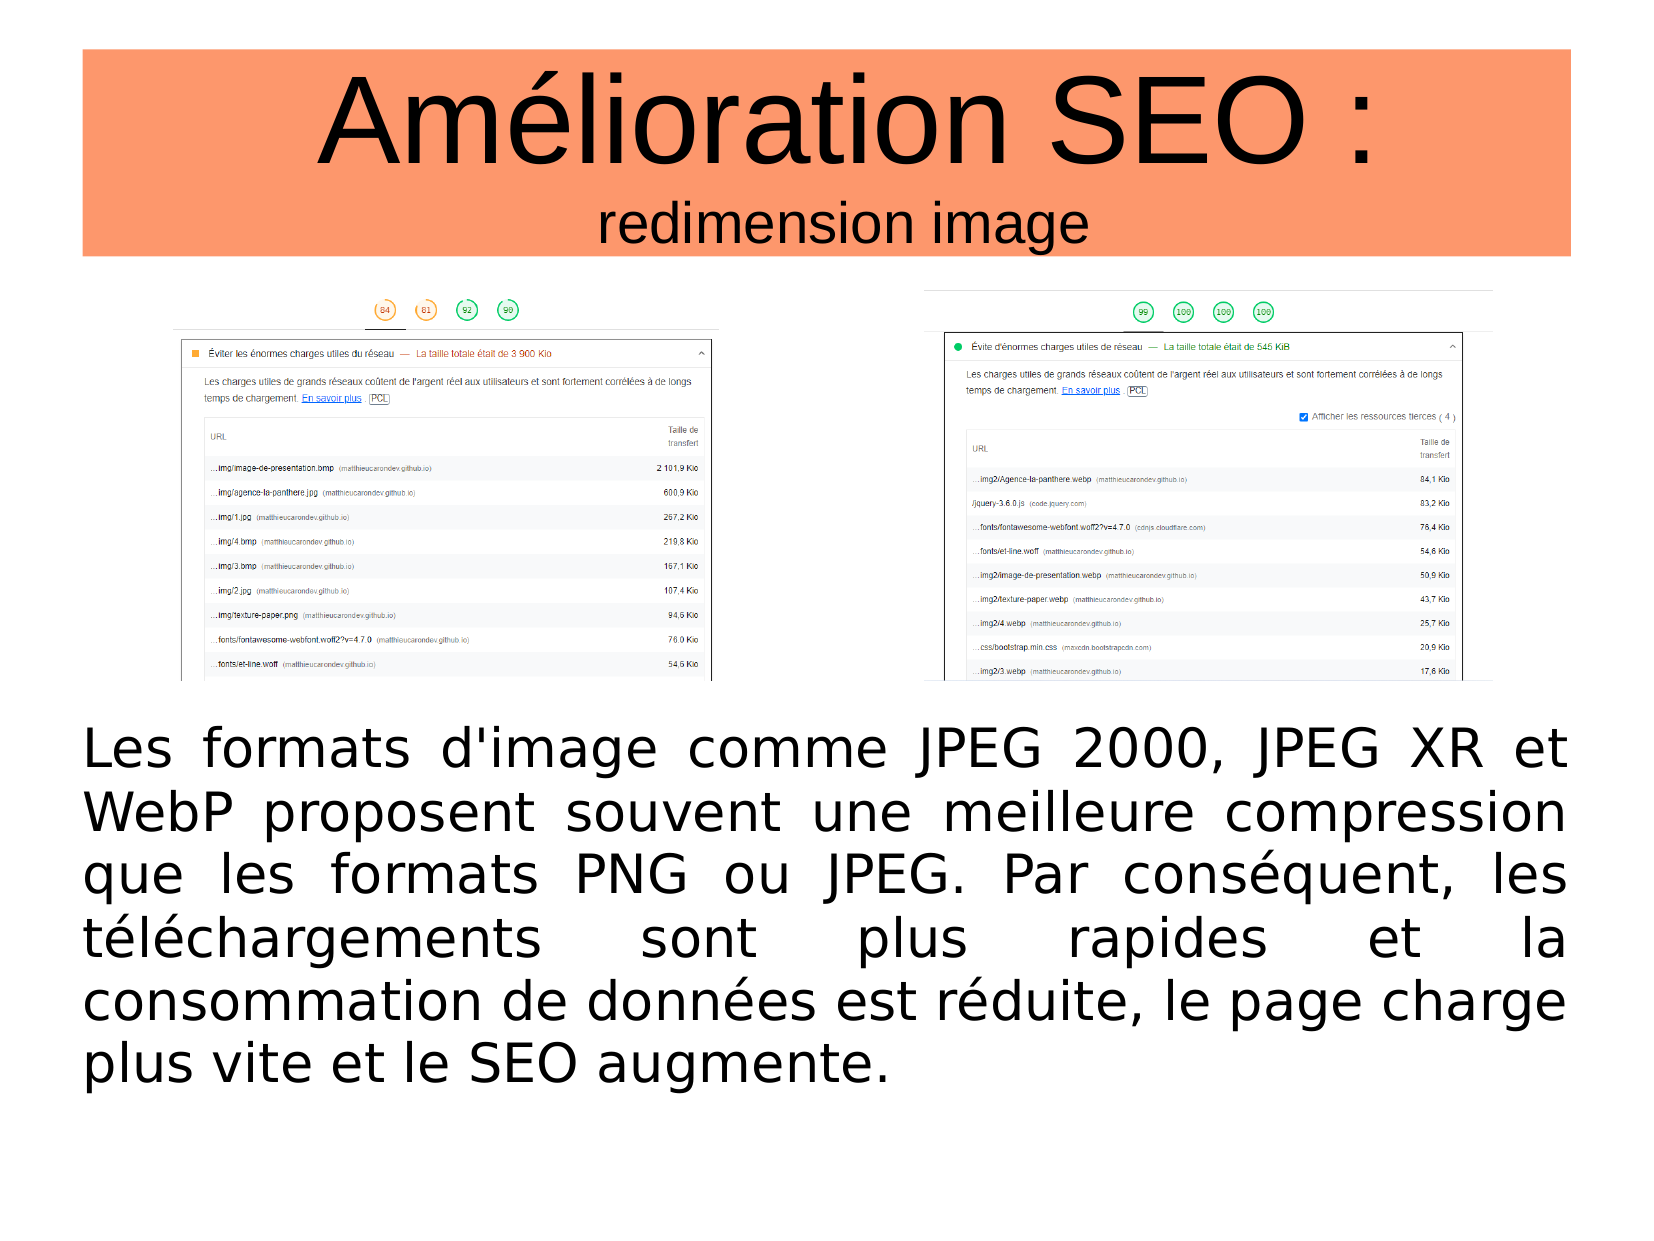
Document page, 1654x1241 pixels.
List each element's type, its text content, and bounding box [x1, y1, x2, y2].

picture [173, 290, 719, 681]
title Amélioration SEO : redimension image [82, 49, 1571, 257]
list Les formats d'image comme JPEG 2000, JPEG XR et WebP proposent souvent une meilleure compression que les formats PNG ou JPEG. Par conséquent, les téléchargements sont plus rapides et la consommation de données est réduite, le page charge plus vite et le SEO augmente. [82, 717, 1571, 1109]
picture [924, 290, 1493, 681]
